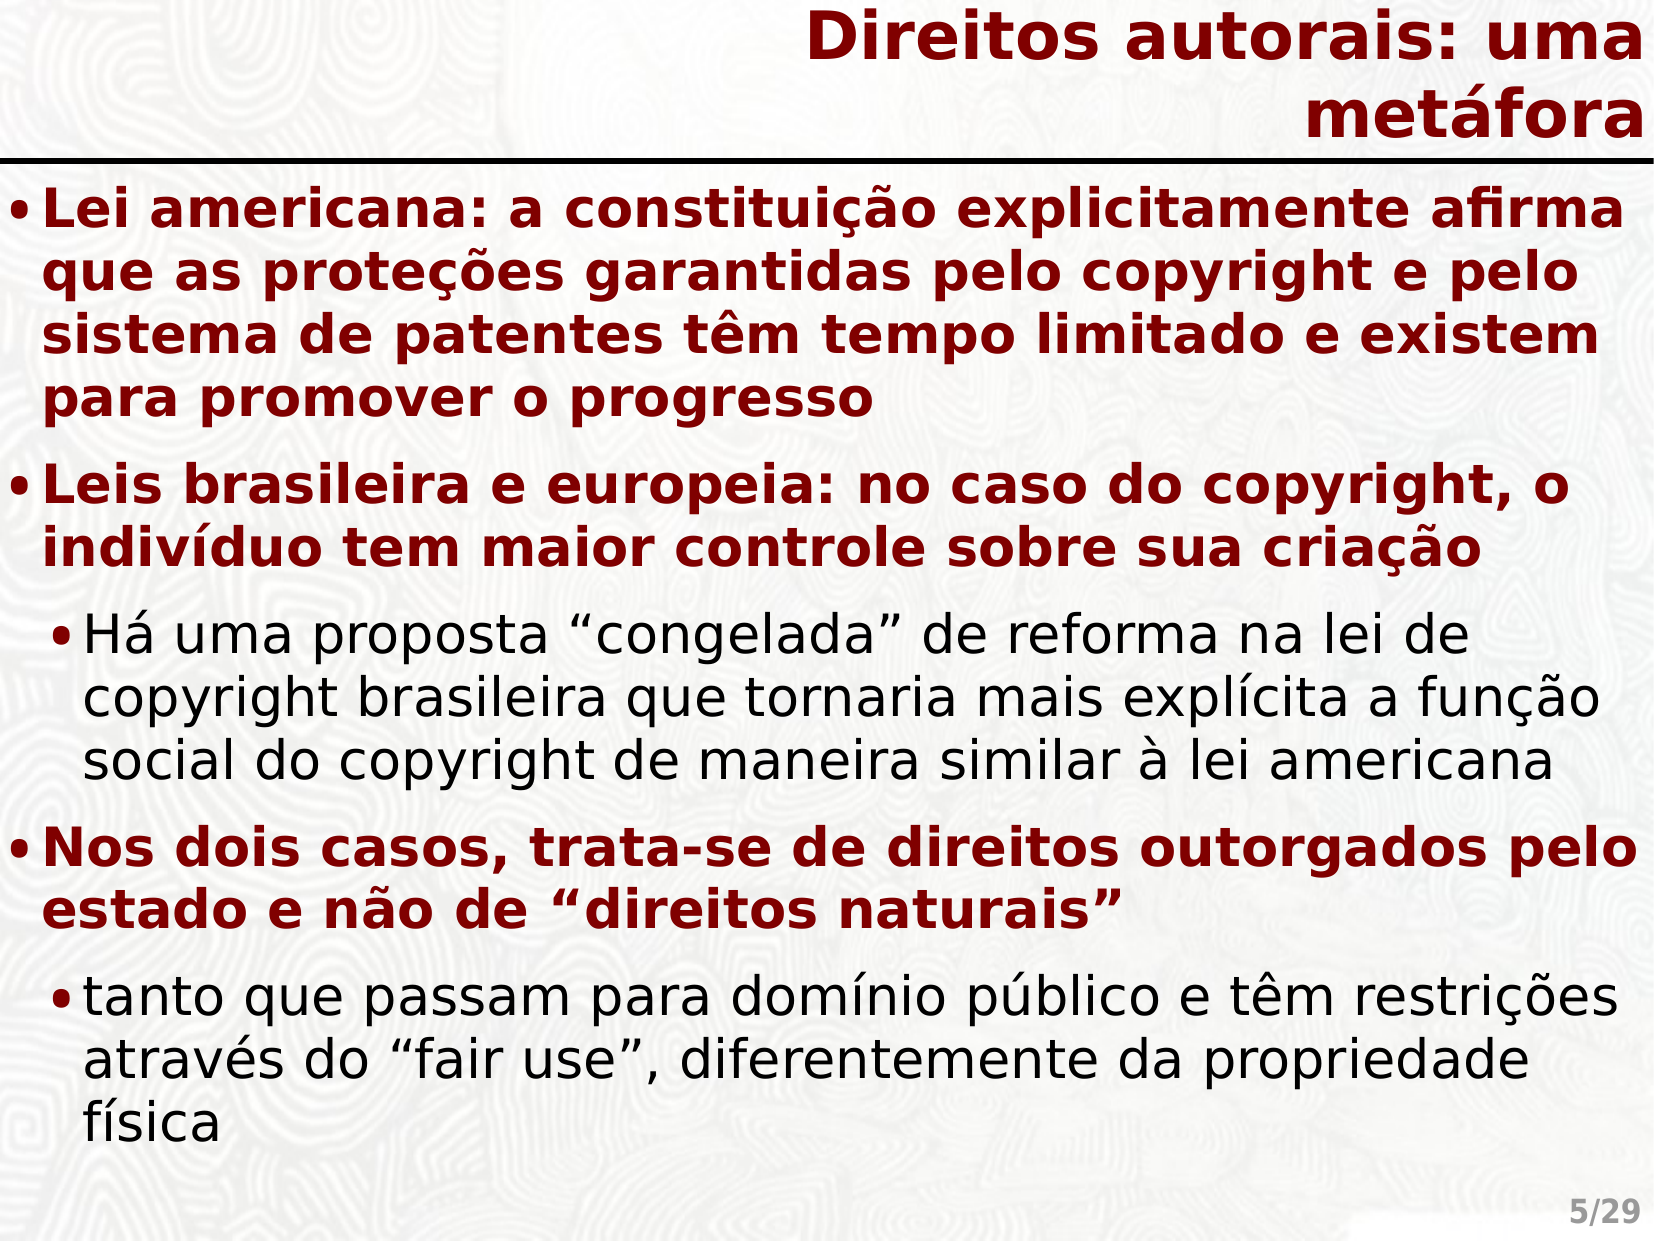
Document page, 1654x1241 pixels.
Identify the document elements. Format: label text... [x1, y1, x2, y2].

title Direitos autorais: uma metáfora [602, 0, 1648, 153]
picture [0, 0, 1654, 158]
list Lei americana: a constituição explicitamente afirma que as proteções garantidas pelo copyright e pelo sistema de patentes têm tempo limitado e existem para promover o progresso Leis brasileira e europeia: no caso do copyright, o indivíduo tem maior controle sobre sua criação Há uma proposta “congelada” de reforma na lei de copyright brasileira que tornaria mais explícita a função social do copyright de maneira similar à lei americana Nos dois casos, trata-se de direitos outorgados pelo estado e não de “direitos naturais” tanto que passam para domínio público e têm restrições através do “fair use”, diferentemente da propriedade física [5, 177, 1654, 1229]
picture [0, 164, 1654, 1241]
